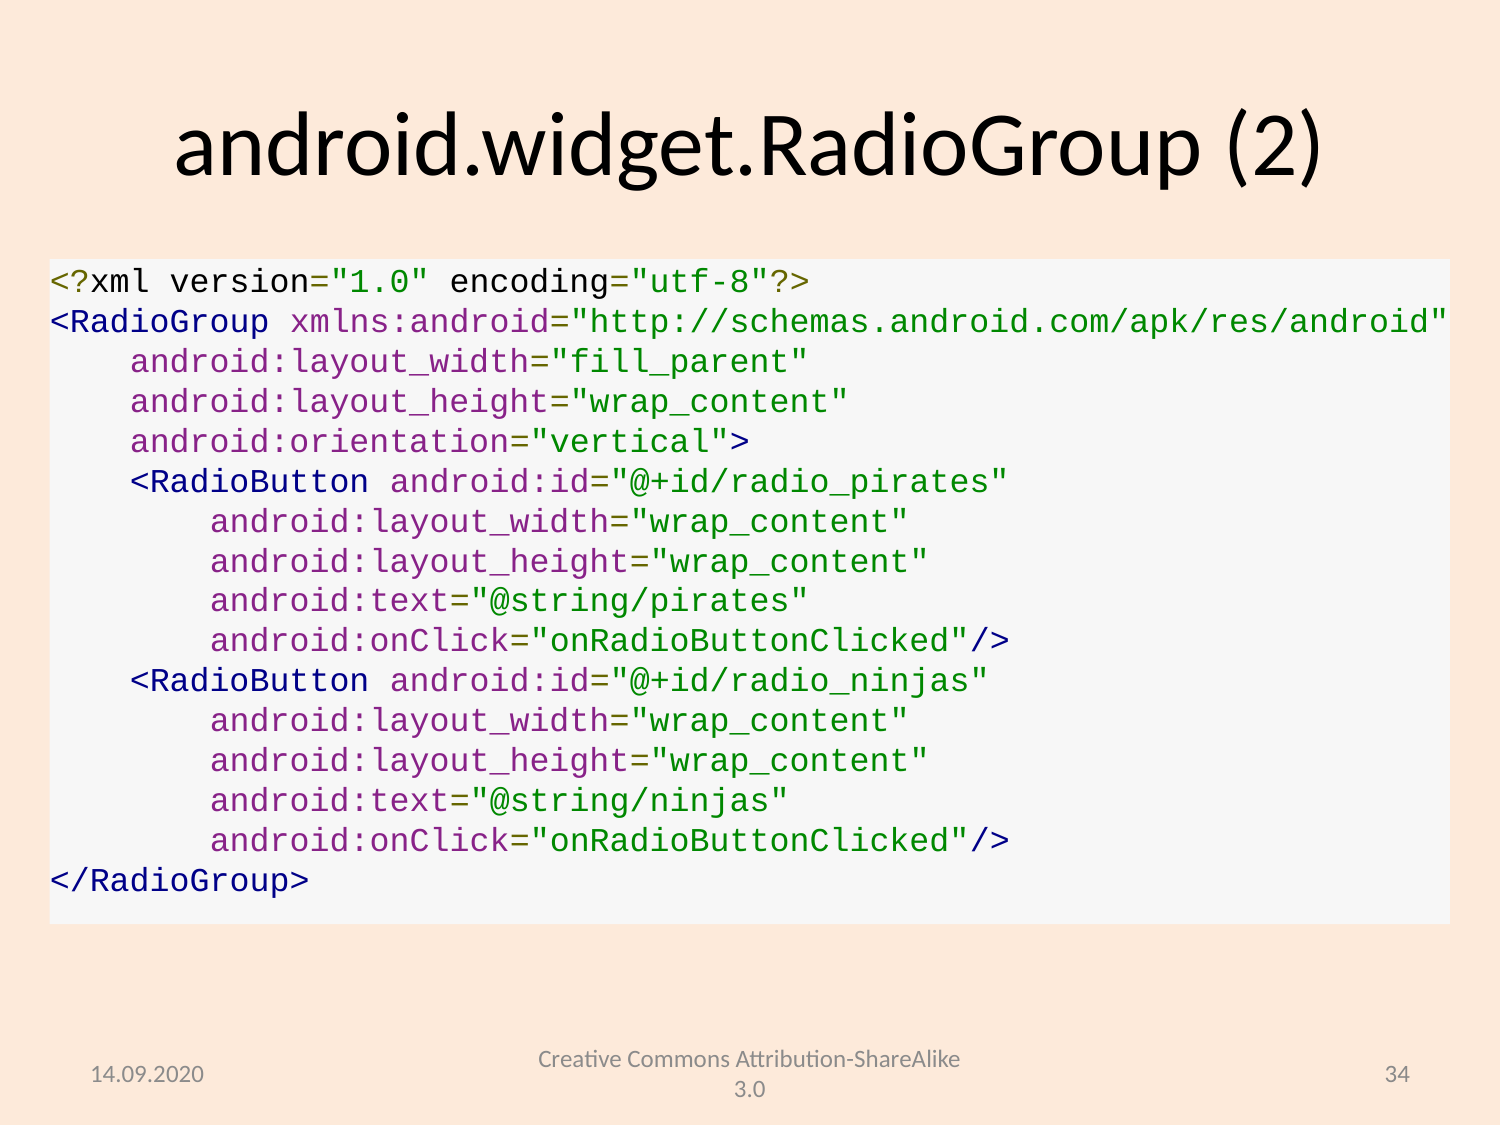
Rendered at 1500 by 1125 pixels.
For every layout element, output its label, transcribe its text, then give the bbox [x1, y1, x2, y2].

footer Creative Commons Attribution-ShareAlike 3.0 [512, 1042, 988, 1103]
title android.widget.RadioGroup (2) [75, 45, 1425, 233]
slide_number <number> [1074, 1042, 1425, 1103]
text_box <?xml version="1.0" encoding="utf-8"?> <RadioGroup xmlns:android="http://schemas.android.com/apk/res/android" android:layout_width="fill_parent" android:layout_height="wrap_content" android:orientation="vertical"> <RadioButton android:id="@+id/radio_pirates" android:layout_width="wrap_content" android:layout_height="wrap_content" android:text="@string/pirates" android:onClick="onRadioButtonClicked"/> <RadioButton android:id="@+id/radio_ninjas" android:layout_width="wrap_content" android:layout_height="wrap_content" android:text="@string/ninjas" android:onClick="onRadioButtonClicked"/> </RadioGroup> [49, 259, 1450, 925]
